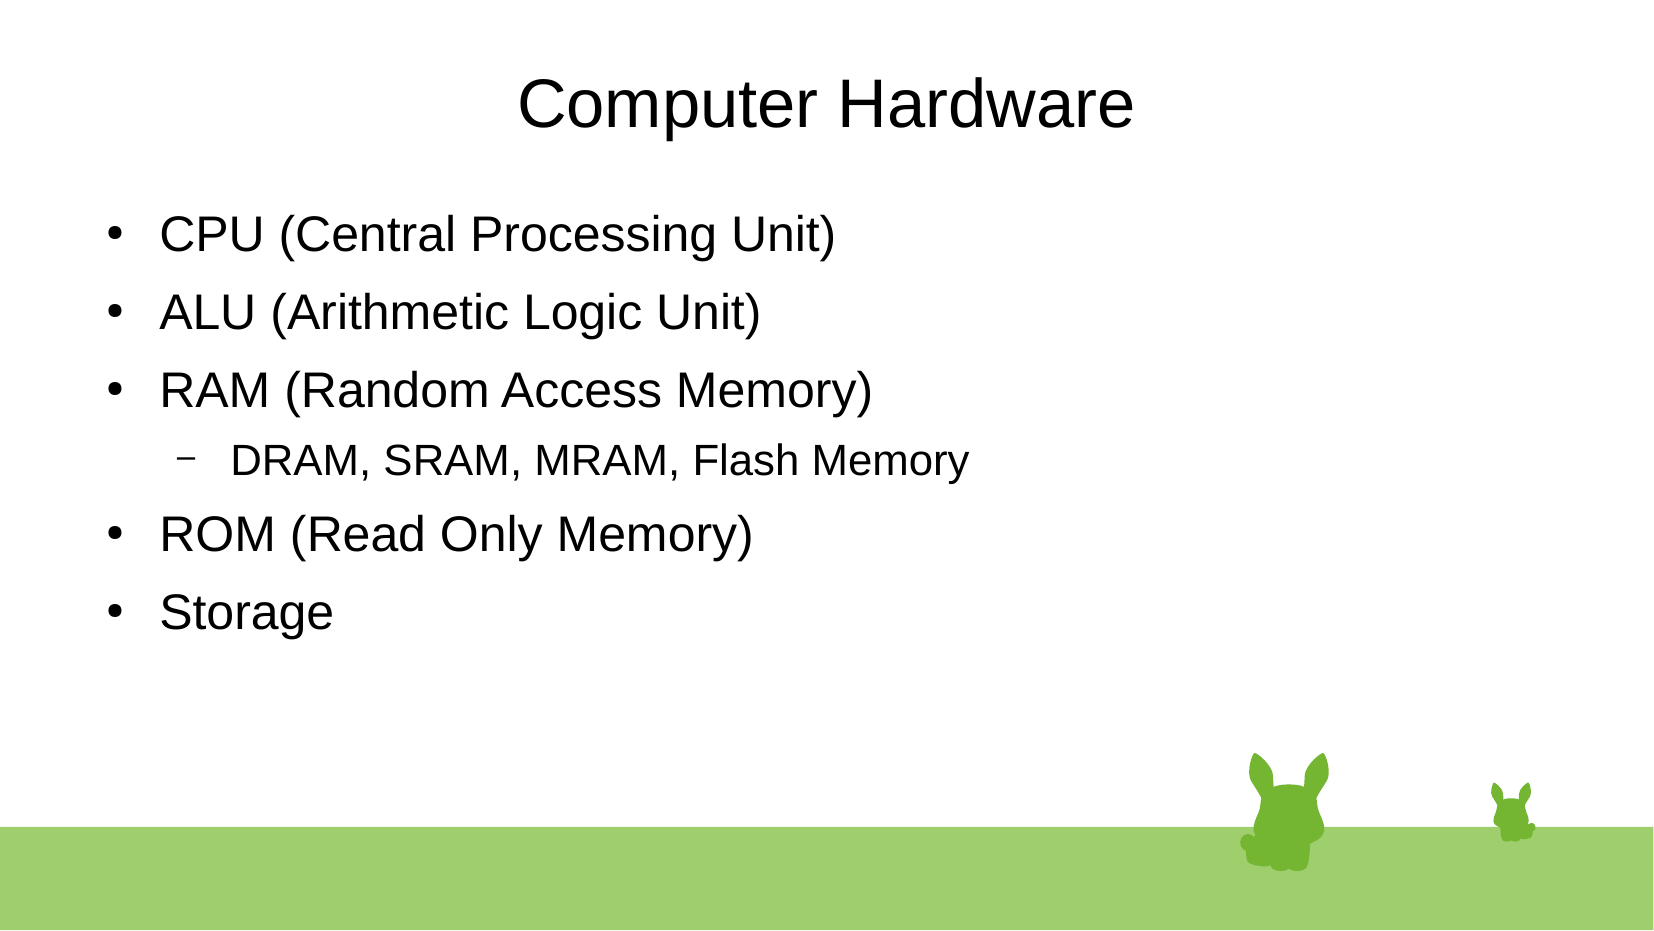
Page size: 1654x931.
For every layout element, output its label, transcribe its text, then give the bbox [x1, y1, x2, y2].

title Computer Hardware [88, 29, 1565, 178]
list CPU (Central Processing Unit) ALU (Arithmetic Logic Unit) RAM (Random Access Memory) DRAM, SRAM, MRAM, Flash Memory ROM (Read Only Memory) Storage [88, 206, 1565, 739]
